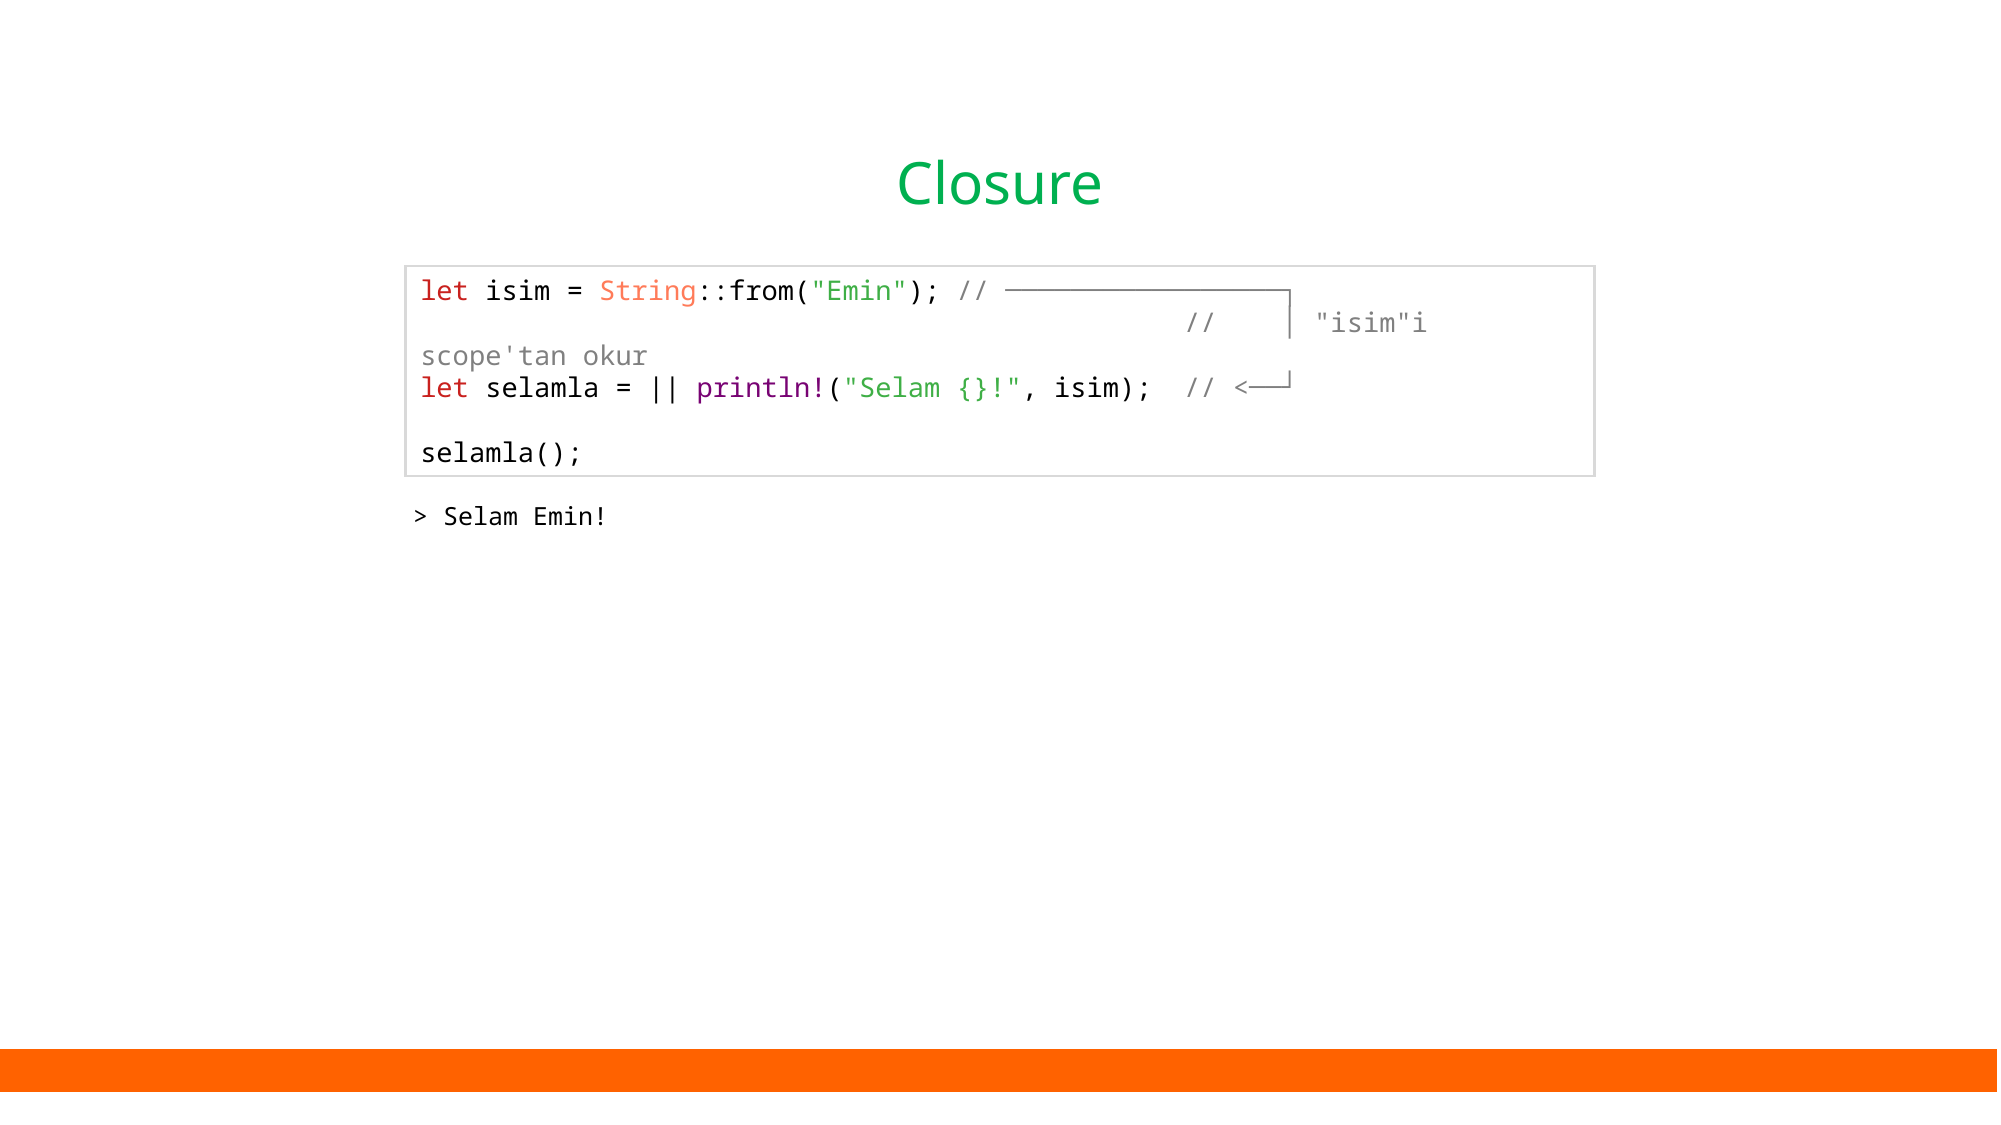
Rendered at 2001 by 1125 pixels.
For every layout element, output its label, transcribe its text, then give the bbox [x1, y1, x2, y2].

list Closure [420, 146, 1580, 237]
text_box [0, 1049, 1997, 1092]
text_box let isim = String::from("Emin"); // ─────────────────┐ // │ "isim"i scope'tan okur let selamla = || println!("Selam {}!", isim); // <──┘ selamla(); [405, 265, 1595, 476]
text_box > Selam Emin! [398, 491, 591, 532]
